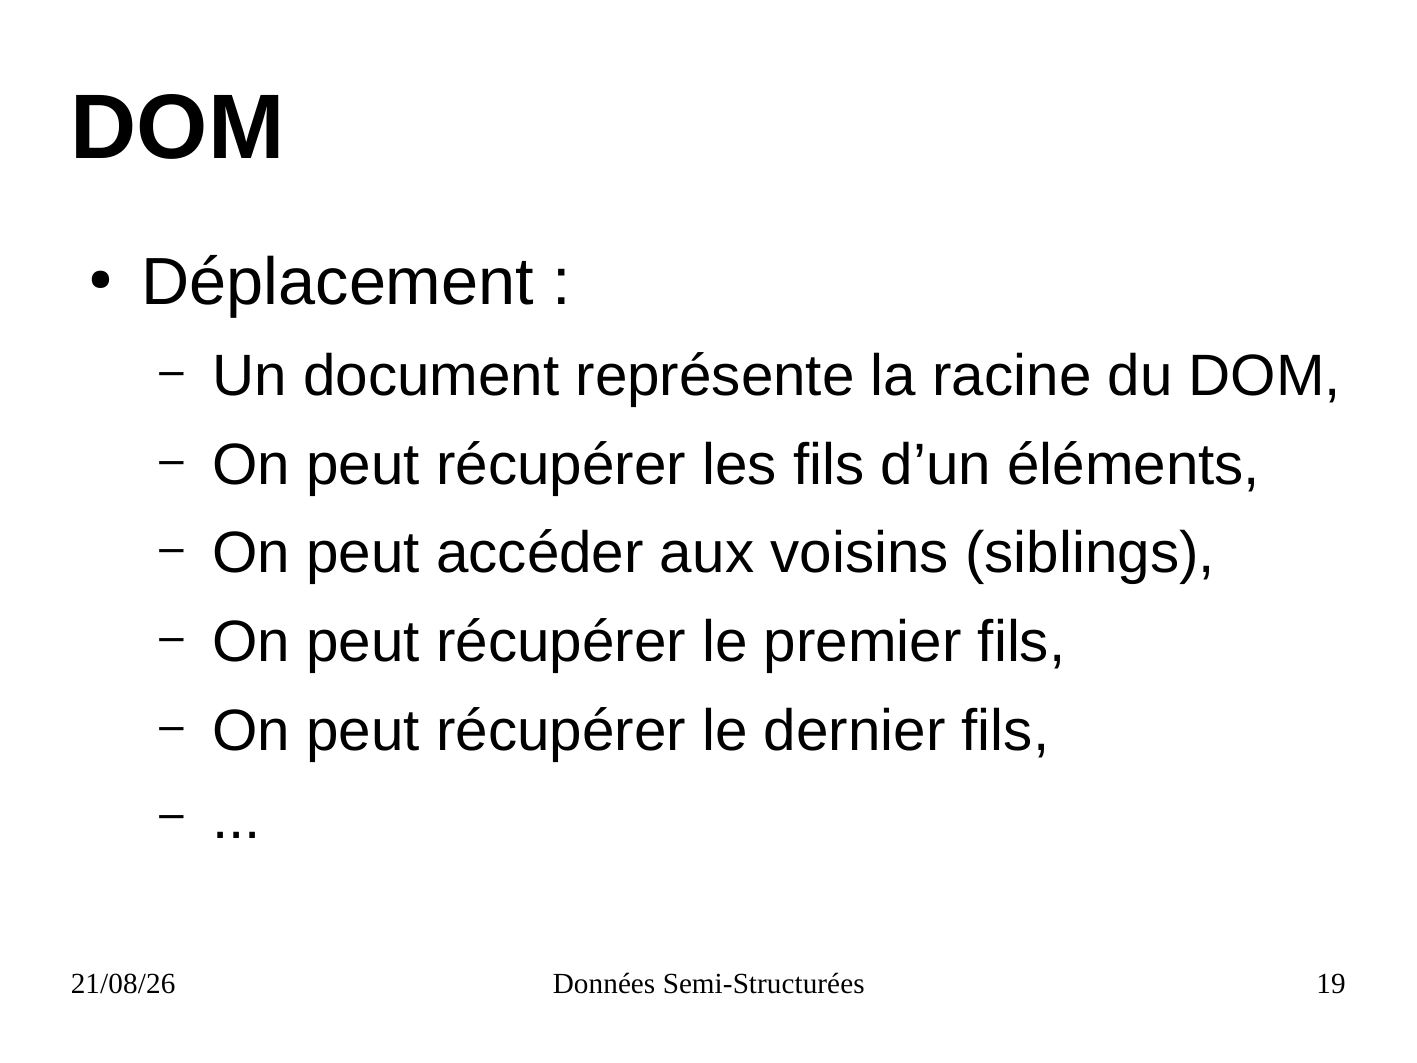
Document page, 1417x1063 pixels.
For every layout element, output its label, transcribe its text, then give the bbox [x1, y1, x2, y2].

title DOM [70, 42, 1346, 212]
list Déplacement : Un document représente la racine du DOM, On peut récupérer les fils d’un éléments, On peut accéder aux voisins (siblings), On peut récupérer le premier fils, On peut récupérer le dernier fils, ... [70, 244, 1346, 925]
